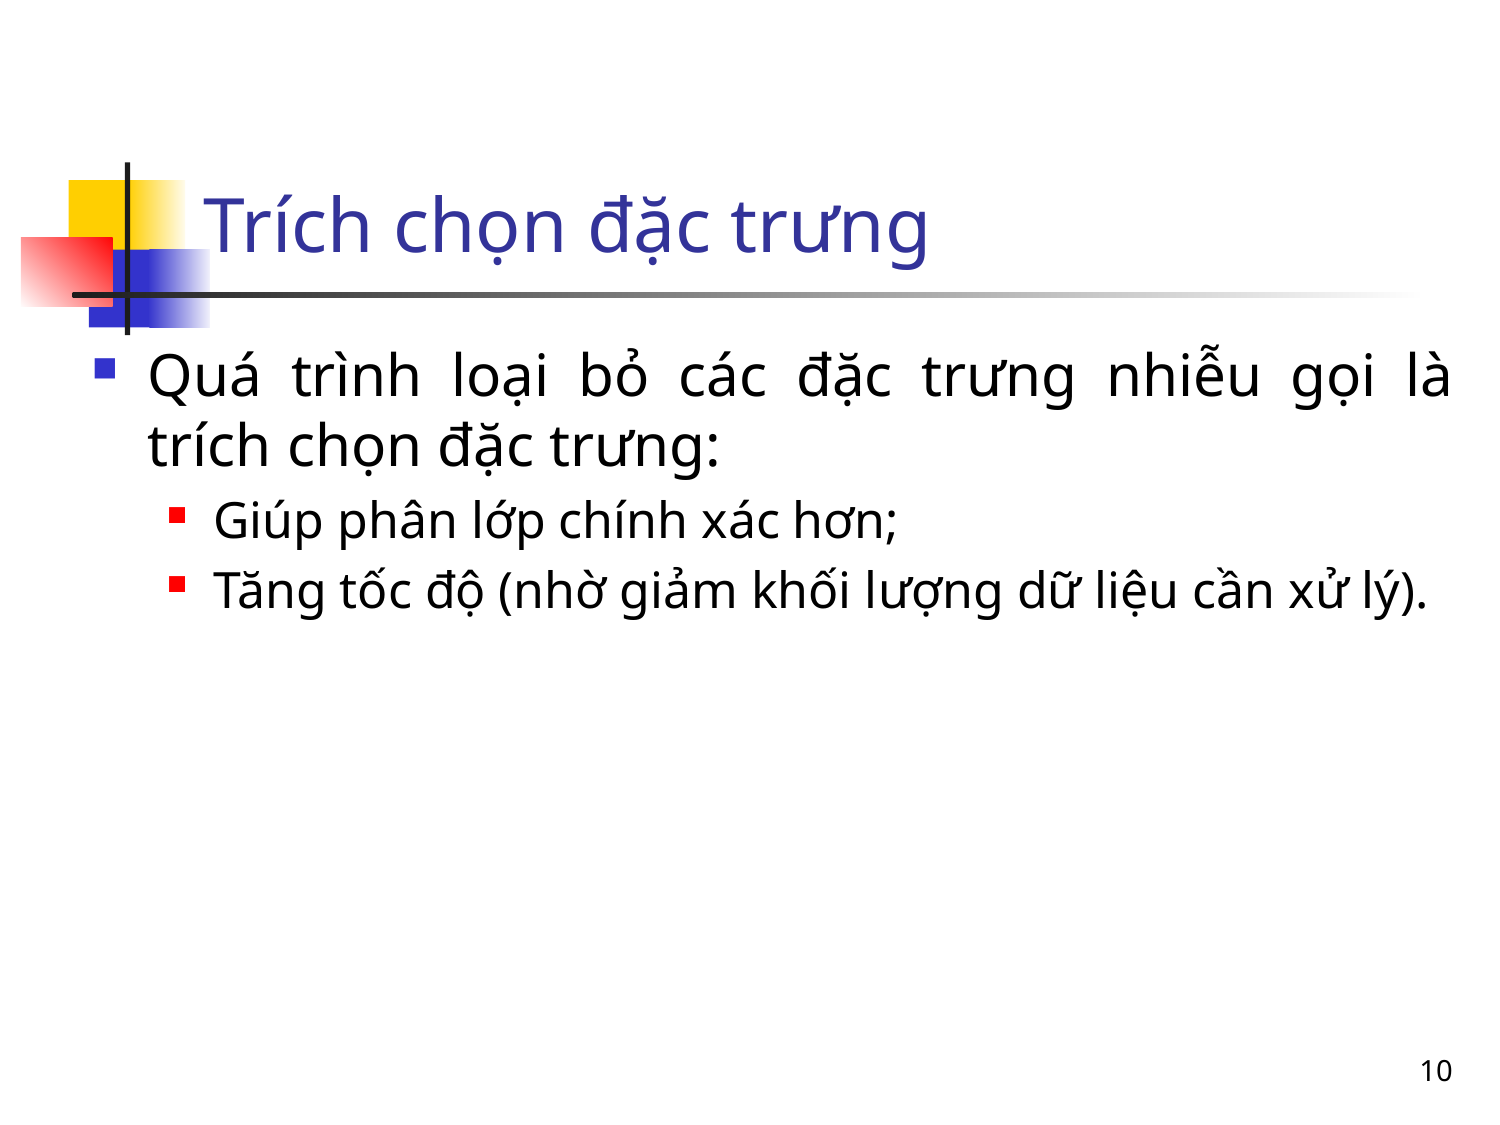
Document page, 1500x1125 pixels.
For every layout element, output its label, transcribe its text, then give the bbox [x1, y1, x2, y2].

slide_number <number> [1155, 1024, 1468, 1100]
list Quá trình loại bỏ các đặc trưng nhiễu gọi là trích chọn đặc trưng: Giúp phân lớp chính xác hơn; Tăng tốc độ (nhờ giảm khối lượng dữ liệu cần xử lý). [76, 331, 1469, 1100]
title Trích chọn đặc trưng [188, 35, 1468, 275]
